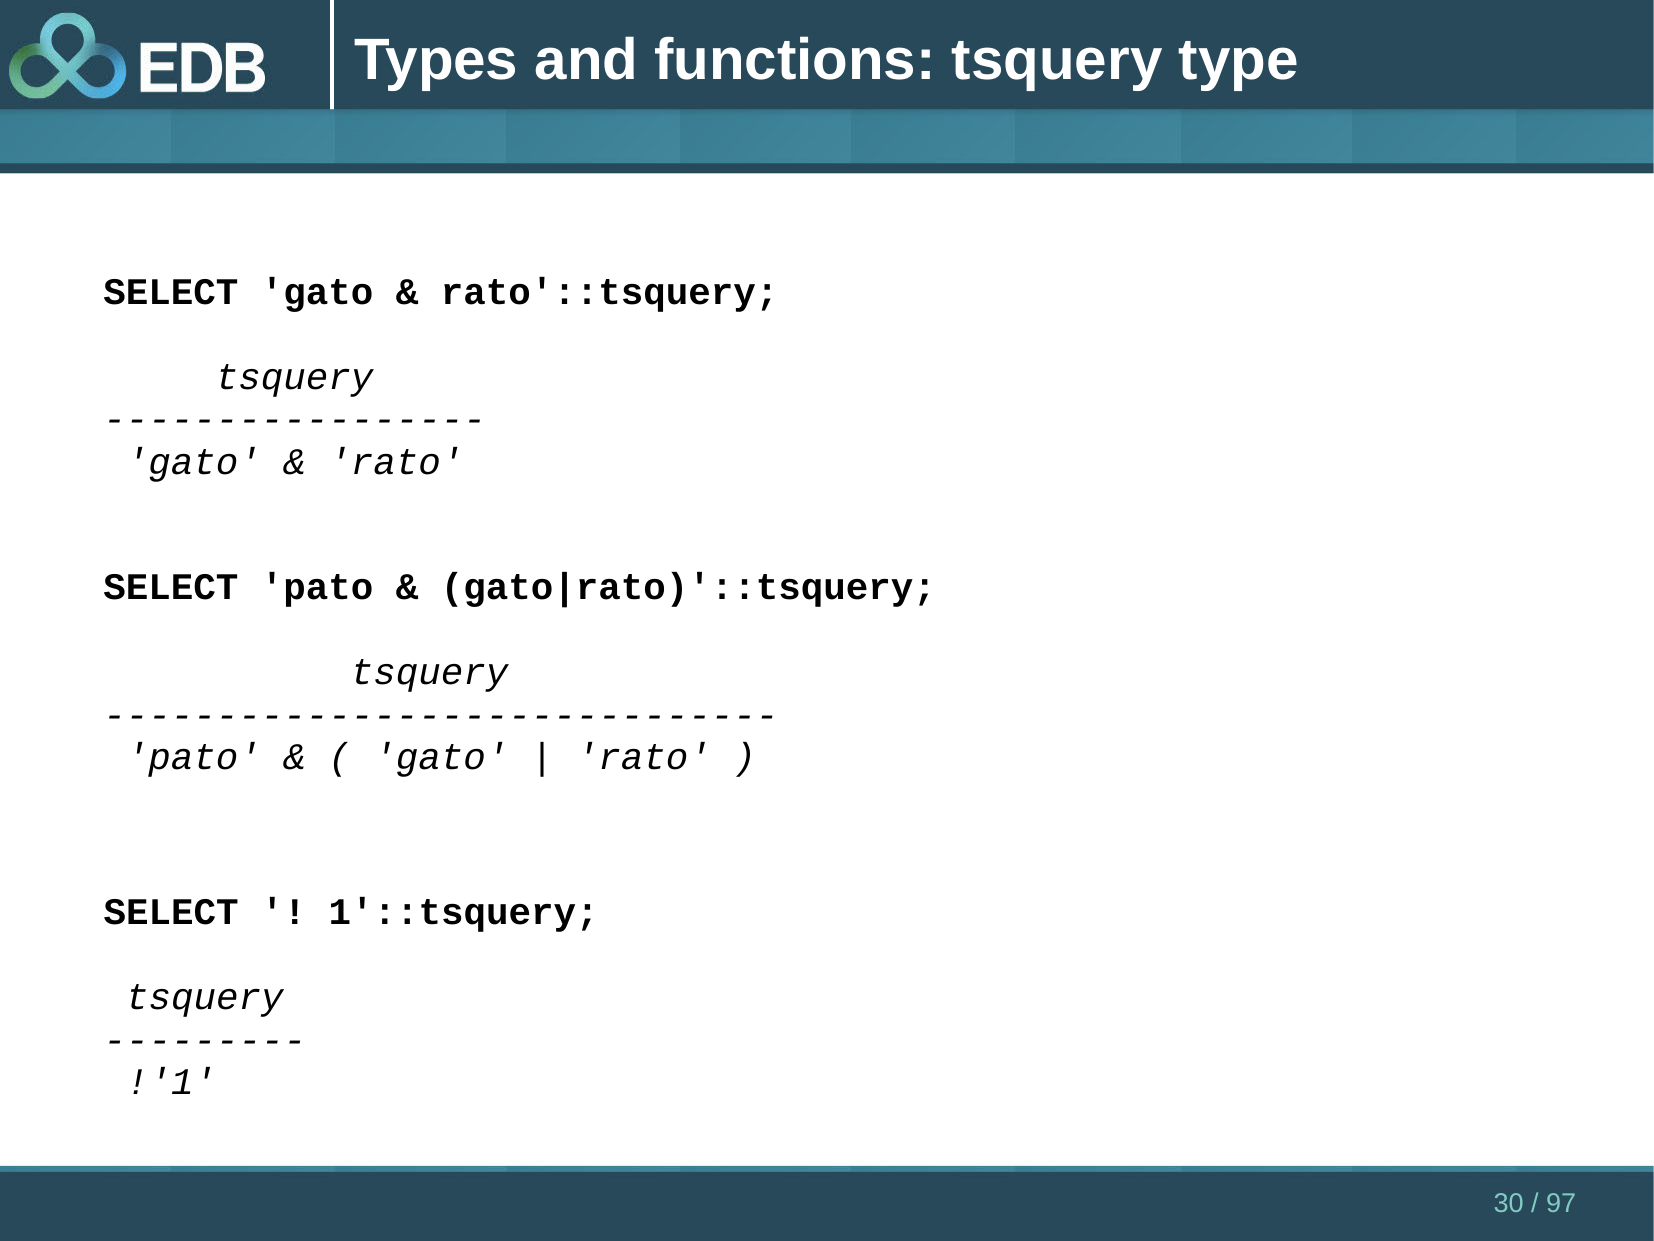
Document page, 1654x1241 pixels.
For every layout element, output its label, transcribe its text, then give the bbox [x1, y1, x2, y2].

text_box SELECT 'pato & (gato|rato)'::tsquery; tsquery ------------------------------ 'pato' & ( 'gato' | 'rato' ) [88, 561, 975, 789]
picture [0, 0, 1654, 1241]
title Types and functions: tsquery type [354, 26, 1595, 92]
text_box SELECT '! 1'::tsquery; tsquery --------- !'1' [88, 885, 815, 1114]
text_box SELECT 'gato & rato'::tsquery; tsquery ----------------- 'gato' & 'rato' [88, 265, 815, 494]
